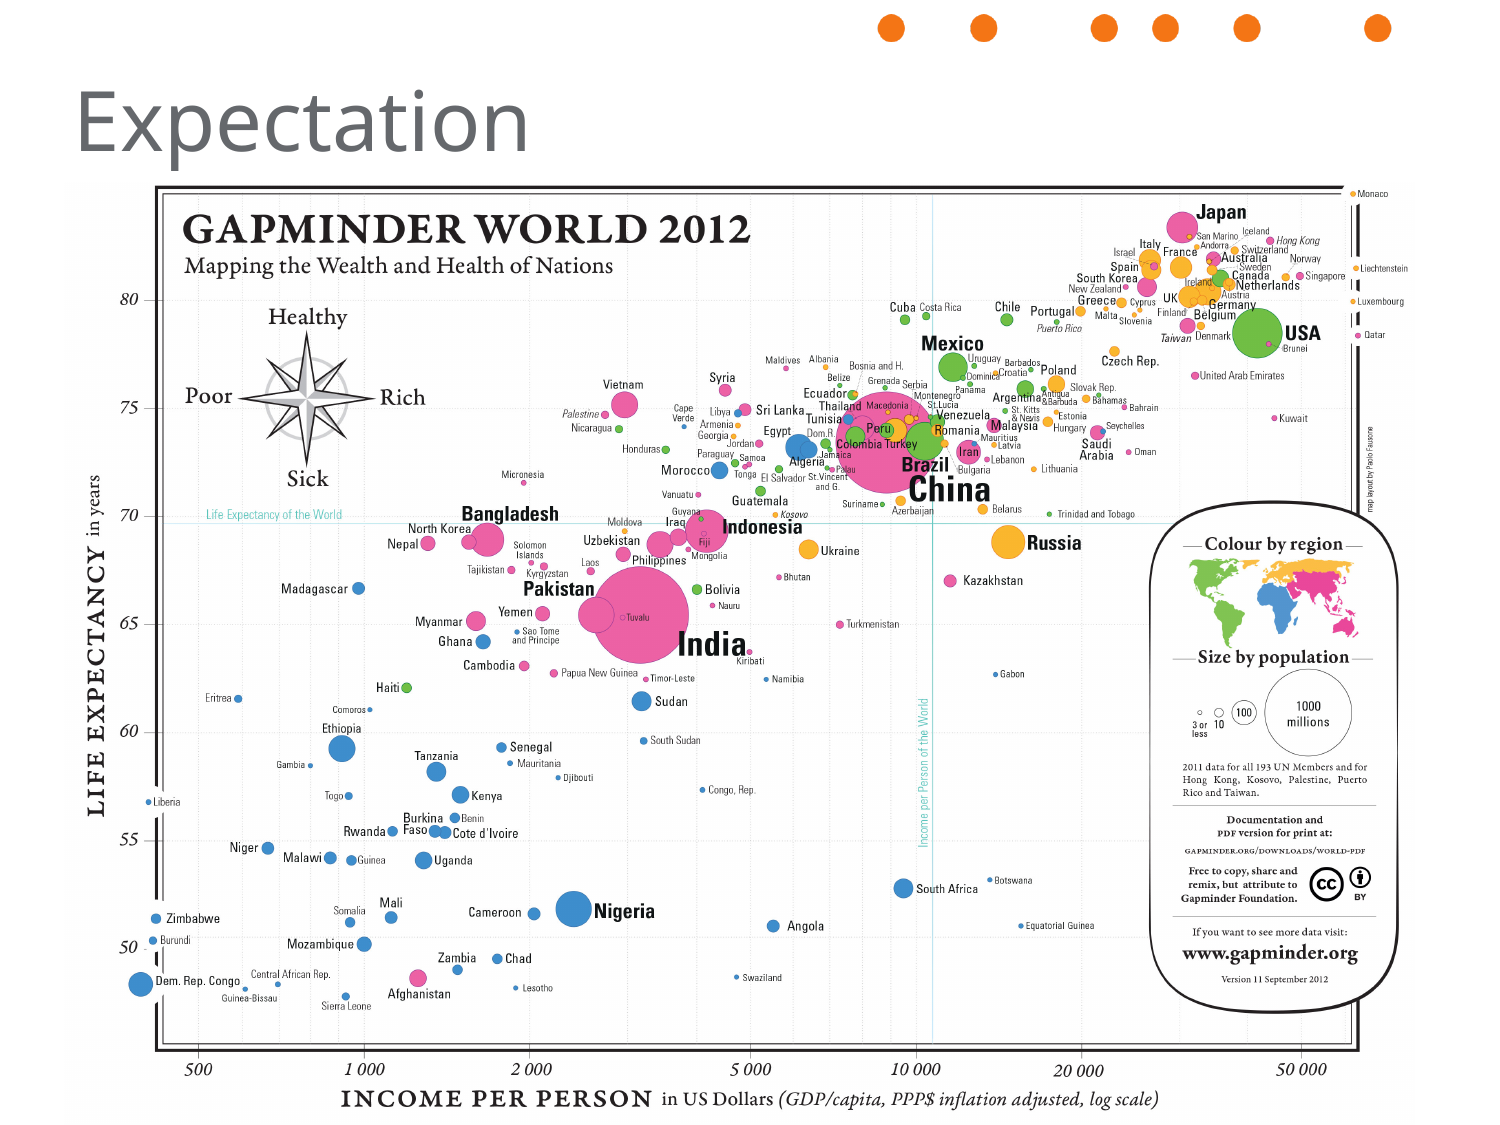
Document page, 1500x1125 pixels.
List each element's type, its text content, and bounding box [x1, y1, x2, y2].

picture [850, 14, 1441, 42]
title Expectation [59, 59, 1441, 178]
picture [64, 182, 1415, 1125]
